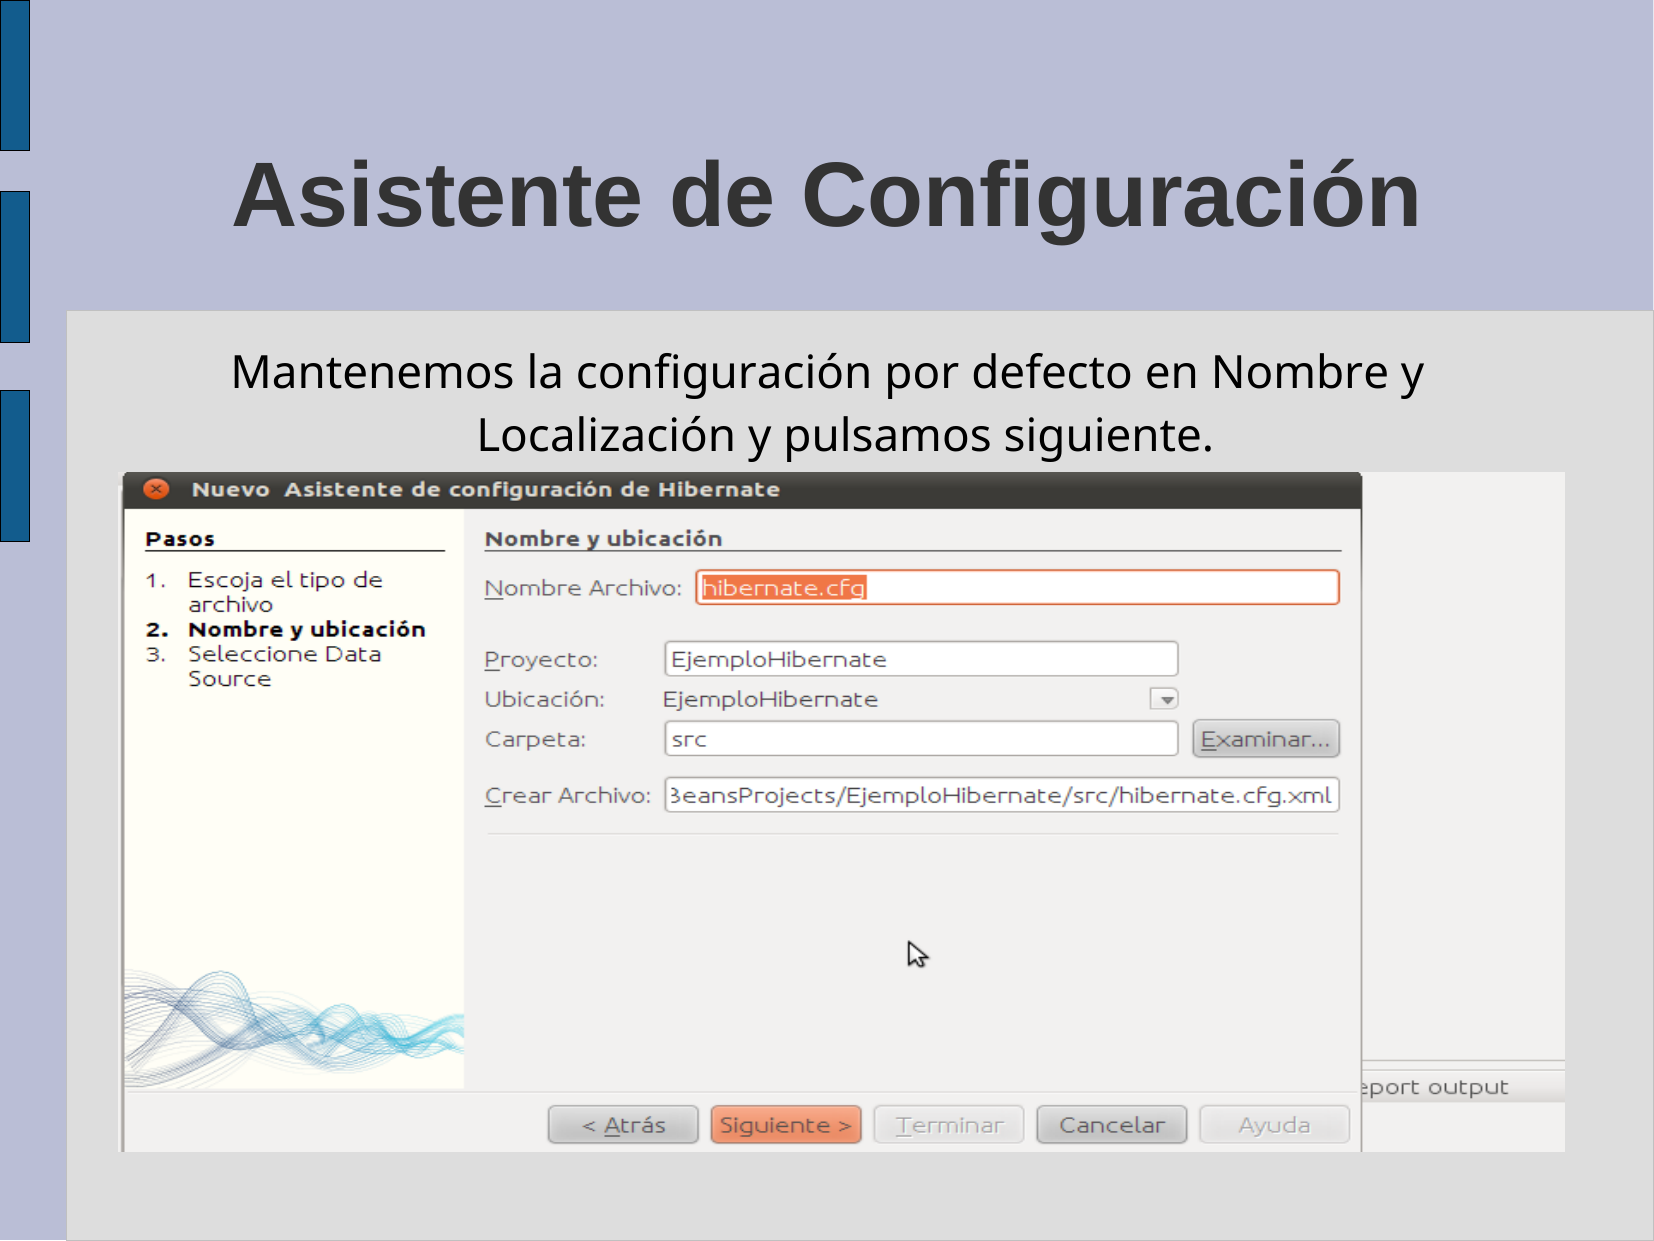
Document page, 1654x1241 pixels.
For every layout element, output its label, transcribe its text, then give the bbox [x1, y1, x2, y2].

picture [118, 472, 1565, 1152]
title Asistente de Configuración [121, 98, 1534, 291]
subtitle Mantenemos la configuración por defecto en Nombre y Localización y pulsamos siguiente. [121, 318, 1534, 472]
